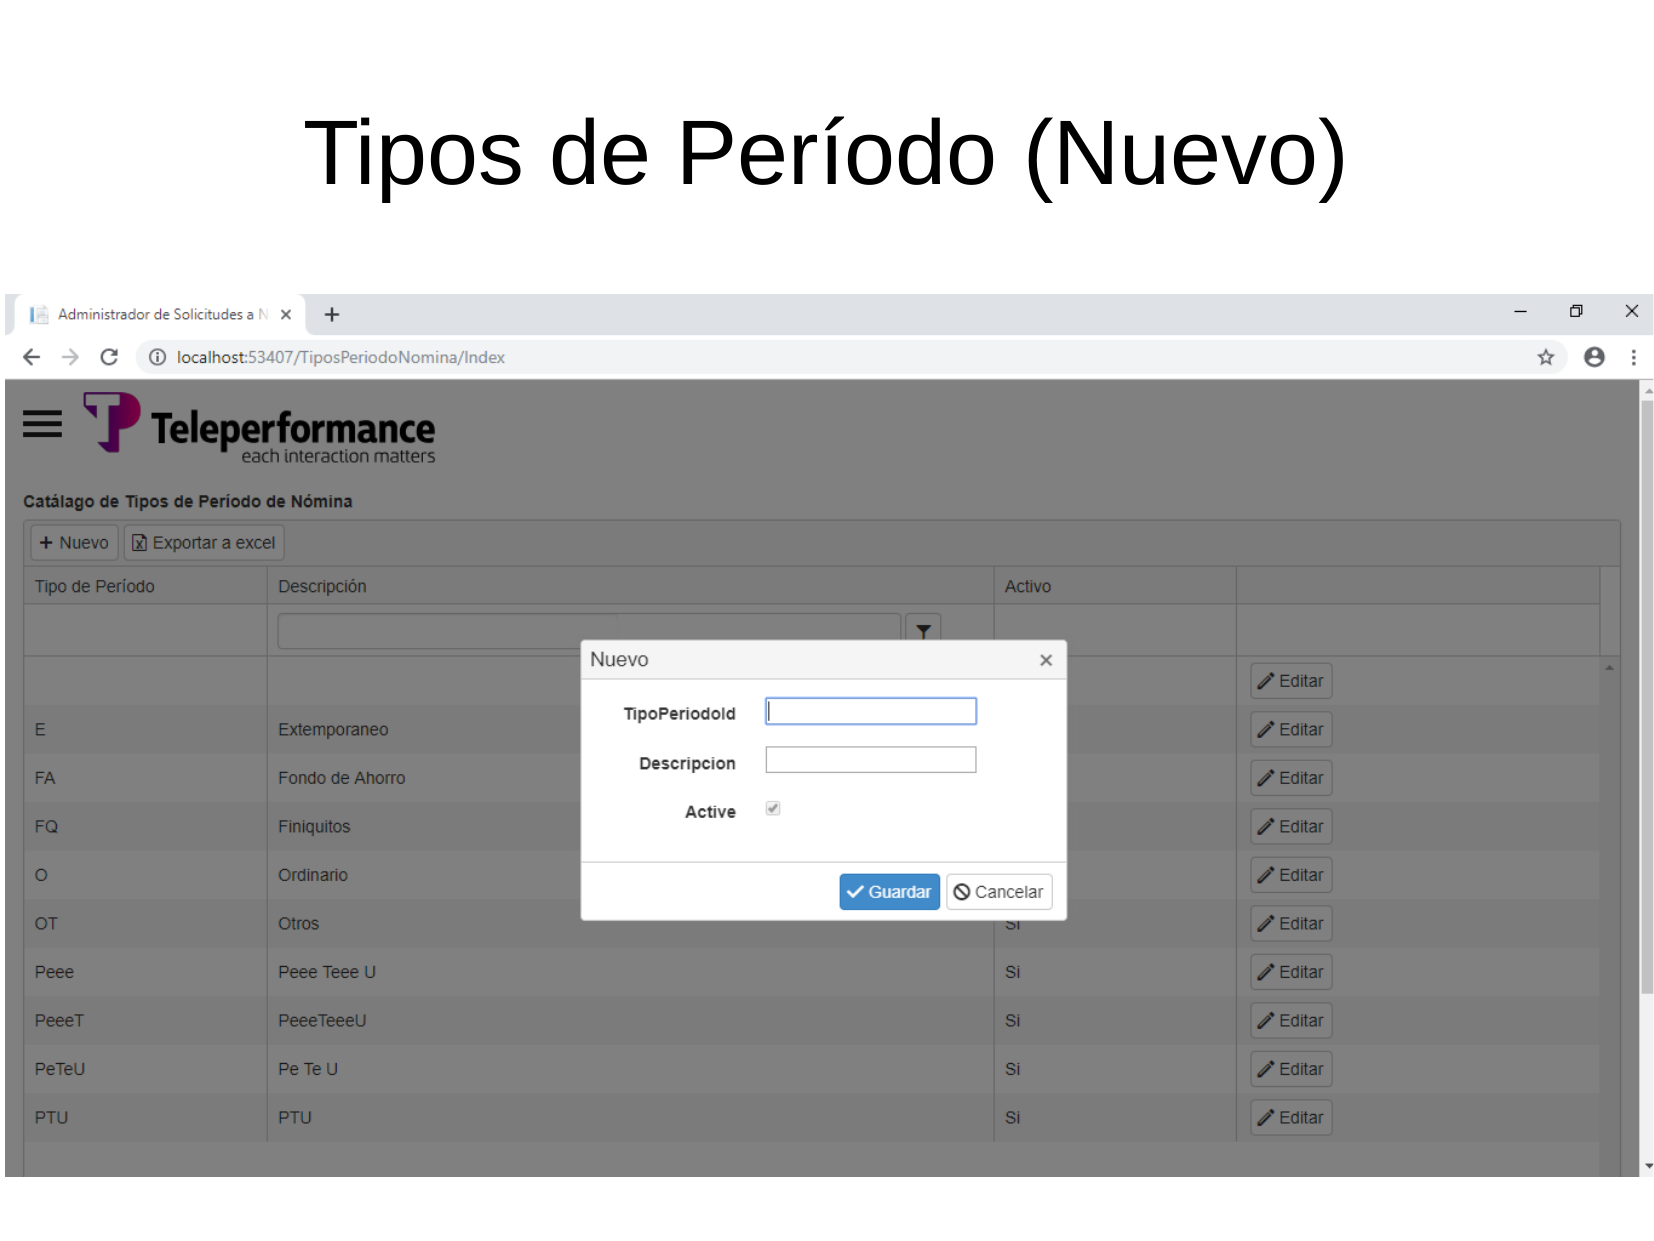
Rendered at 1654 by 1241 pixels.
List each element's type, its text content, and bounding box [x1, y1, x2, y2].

picture [5, 294, 1654, 1177]
title Tipos de Período (Nuevo) [82, 49, 1571, 257]
